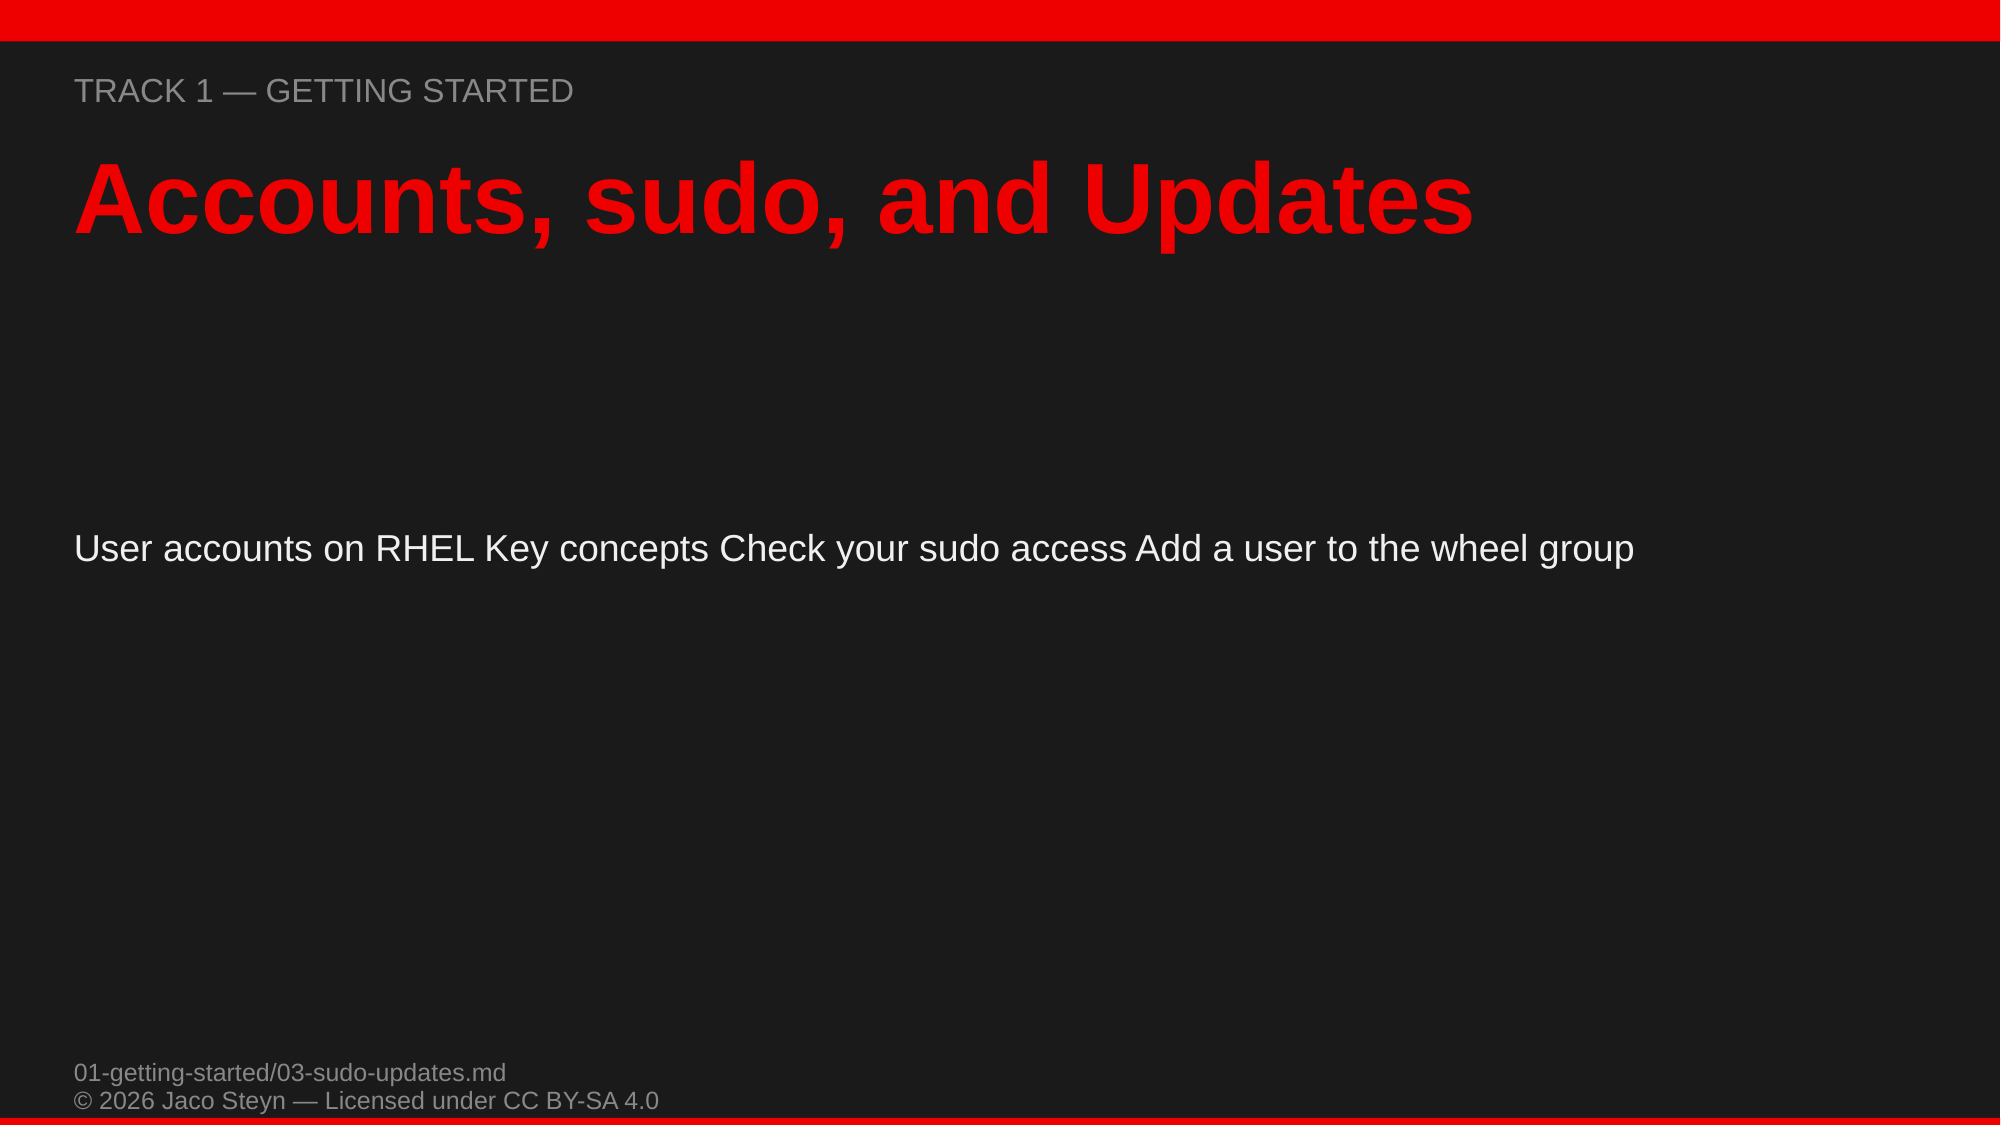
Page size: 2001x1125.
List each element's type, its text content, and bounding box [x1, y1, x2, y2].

text_box [0, 0, 2001, 42]
text_box User accounts on RHEL Key concepts Check your sudo access Add a user to the wheel group [59, 519, 1942, 727]
text_box 01-getting-started/03-sudo-updates.md © 2026 Jaco Steyn — Licensed under CC BY-SA 4.0 [59, 1051, 1942, 1111]
text_box Accounts, sudo, and Updates [59, 135, 1942, 461]
text_box [0, 1117, 2001, 1125]
text_box TRACK 1 — GETTING STARTED [59, 64, 1942, 119]
